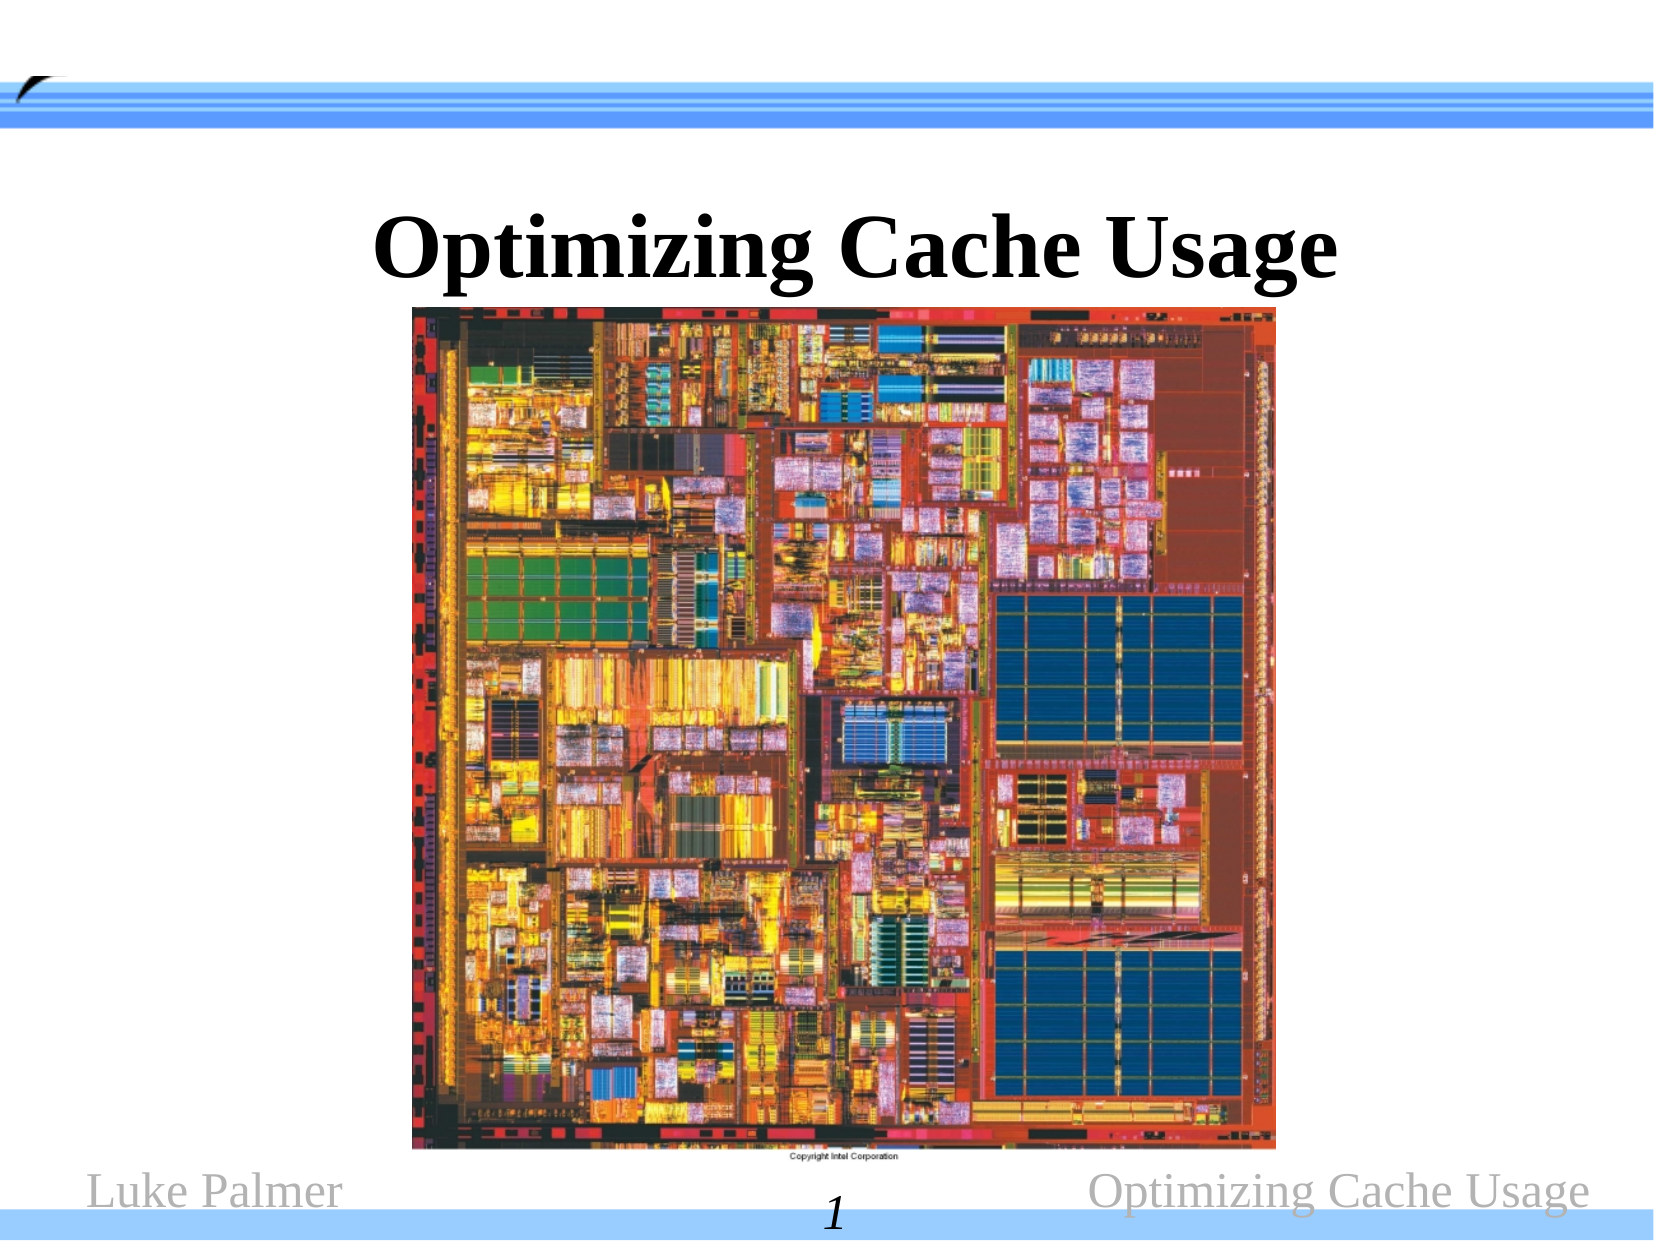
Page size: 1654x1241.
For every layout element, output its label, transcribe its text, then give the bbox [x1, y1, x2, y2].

title Optimizing Cache Usage [150, 193, 1563, 301]
picture [412, 307, 1276, 1163]
picture [0, 0, 1654, 133]
